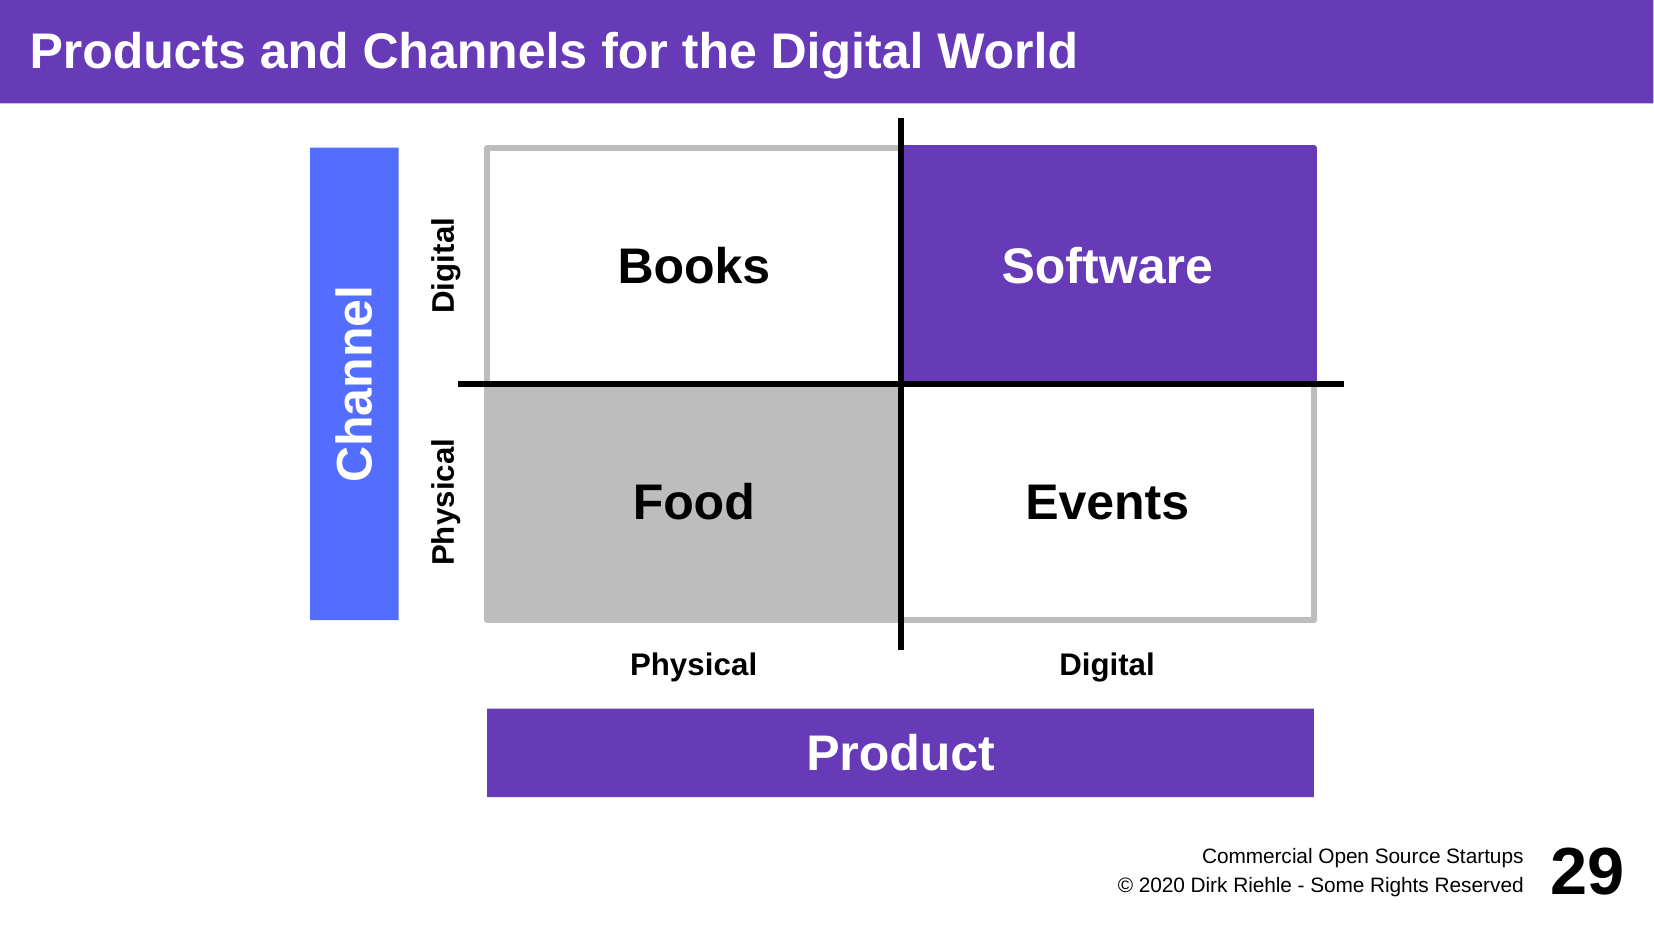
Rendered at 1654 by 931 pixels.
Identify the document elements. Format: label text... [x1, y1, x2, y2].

text_box Channel [310, 147, 399, 621]
text_box Software [904, 147, 1314, 381]
title Products and Channels for the Digital World [0, 0, 1654, 104]
text_box Events [904, 387, 1314, 620]
text_box Physical [487, 620, 900, 708]
text_box Product [487, 708, 1314, 798]
text_box Digital [900, 620, 1314, 708]
text_box Books [488, 147, 898, 381]
text_box Physical [399, 384, 488, 621]
text_box Digital [399, 147, 488, 384]
text_box Food [488, 387, 898, 620]
